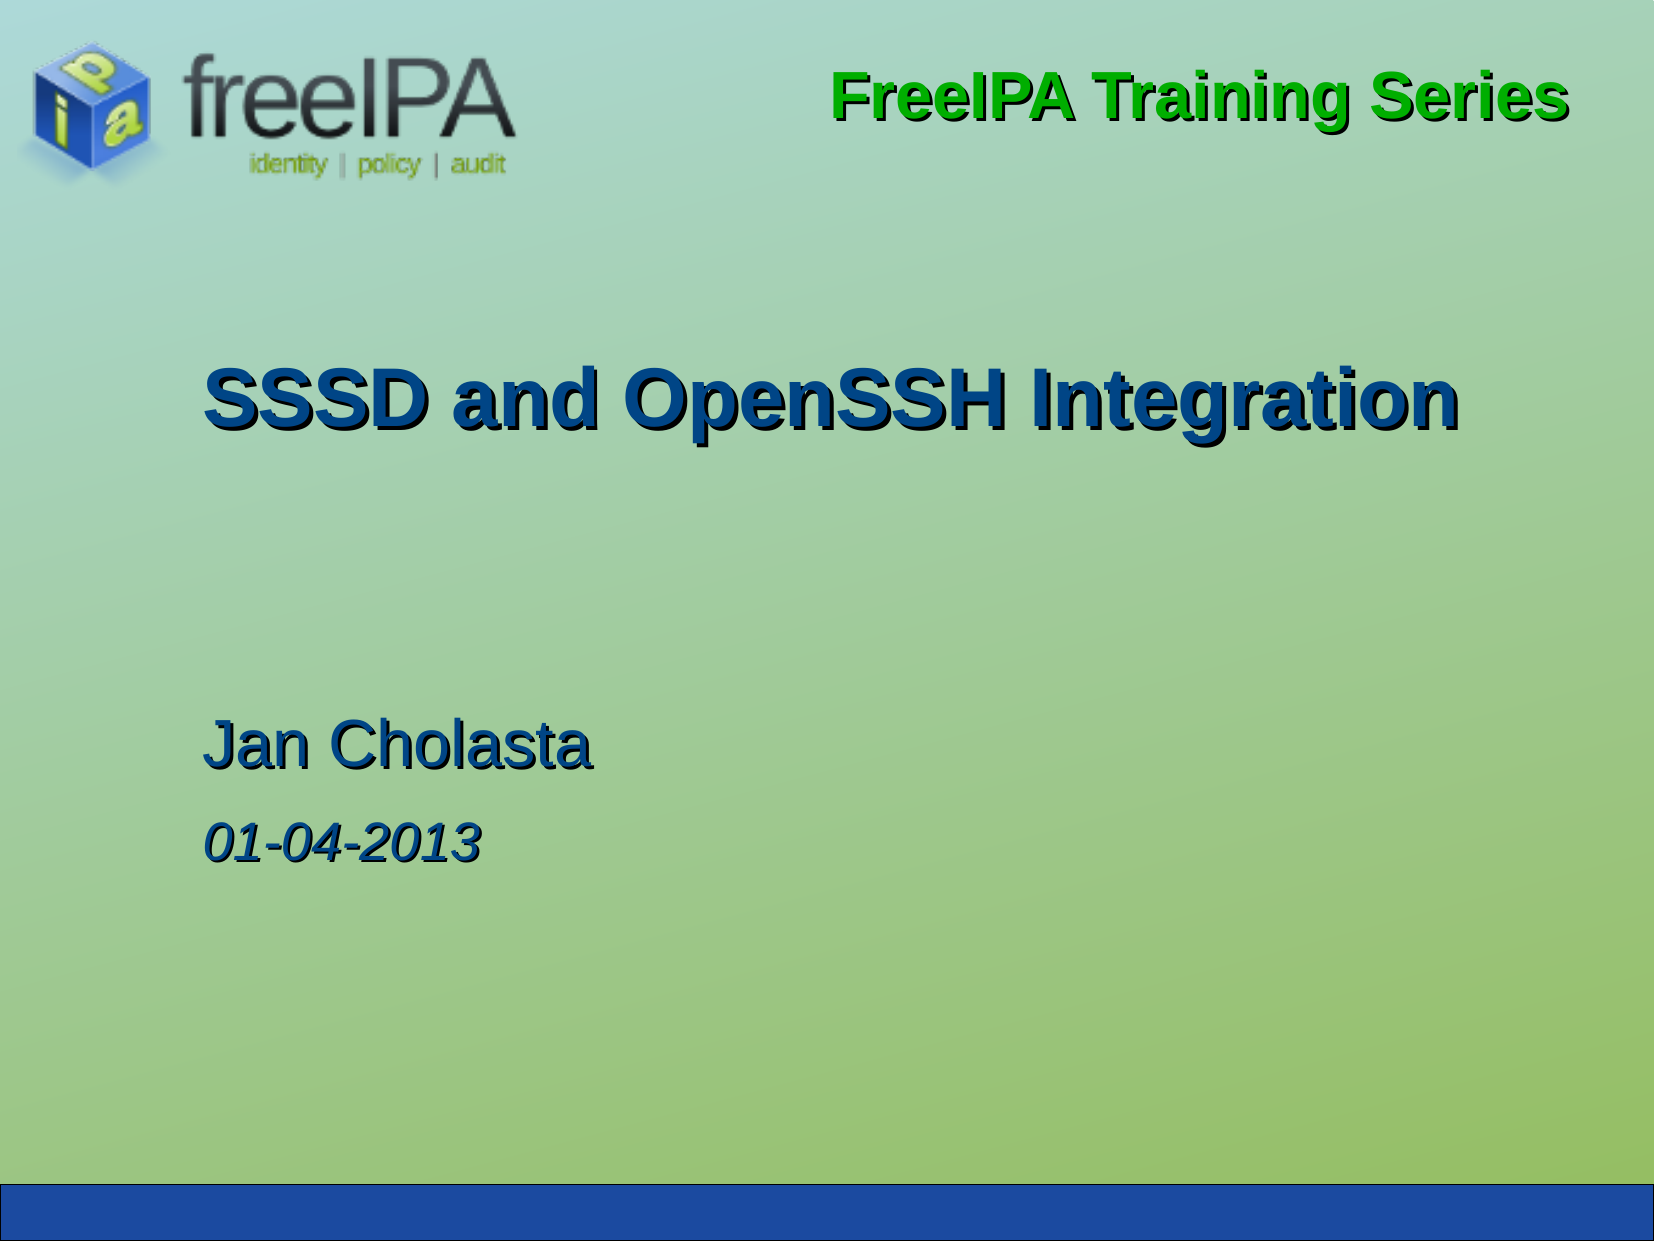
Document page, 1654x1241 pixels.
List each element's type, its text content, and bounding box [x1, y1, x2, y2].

text_box SSSD and OpenSSH Integration Jan Cholasta 01-04-2013 [187, 297, 1556, 833]
picture [17, 35, 528, 193]
